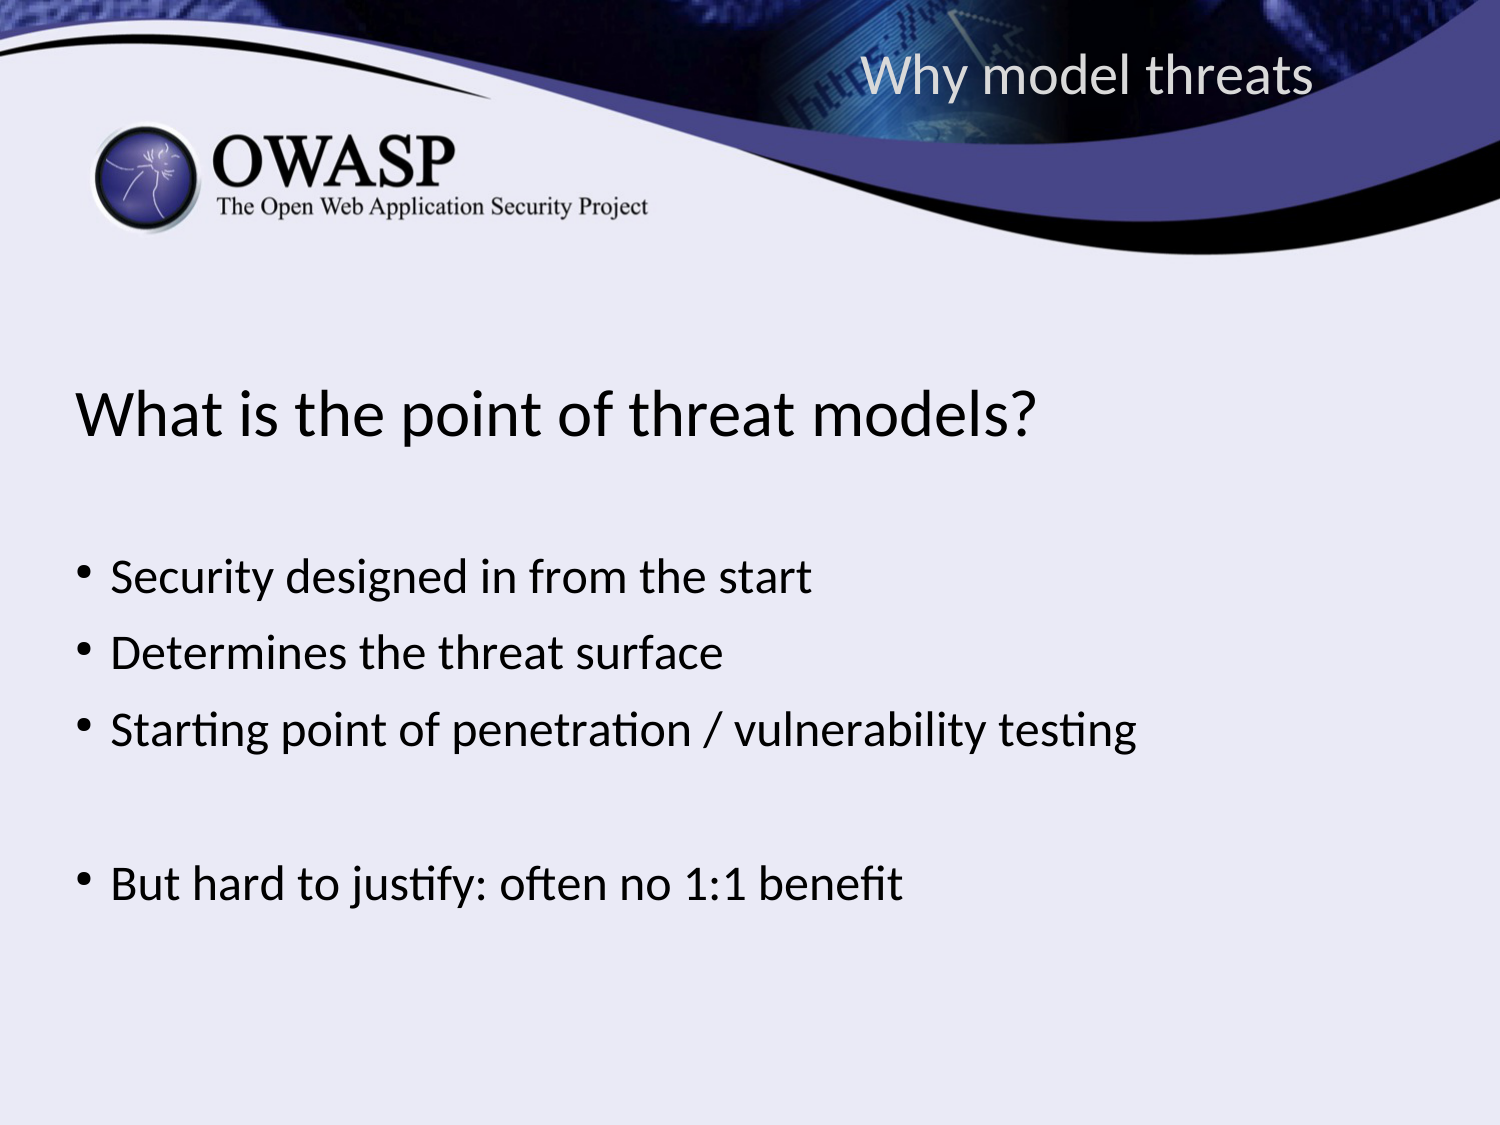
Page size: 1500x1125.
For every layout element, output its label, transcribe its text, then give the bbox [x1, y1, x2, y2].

picture [0, 0, 1500, 1125]
title Why model threats [699, 0, 1476, 149]
subtitle What is the point of threat models? Security designed in from the start Determines the threat surface Starting point of penetration / vulnerability testing But hard to justify: often no 1:1 benefit [75, 262, 1426, 1018]
